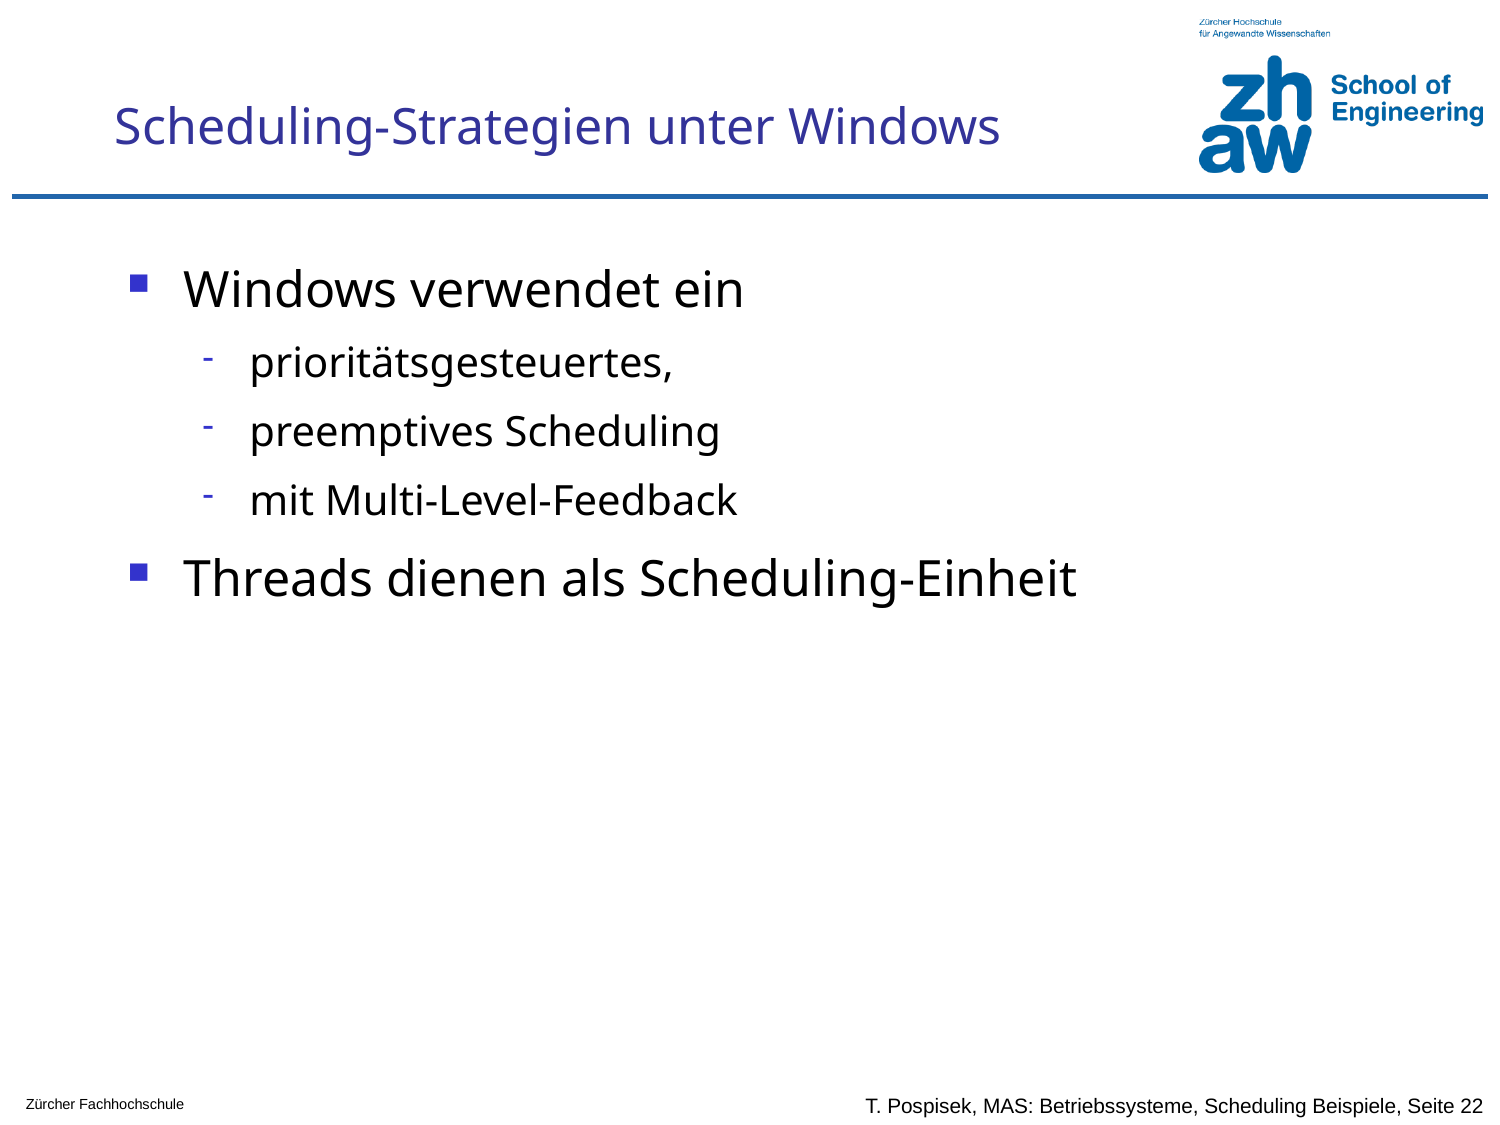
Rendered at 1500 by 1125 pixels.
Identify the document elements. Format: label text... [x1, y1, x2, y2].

picture [1199, 19, 1483, 173]
title Scheduling-Strategien unter Windows [99, 50, 1379, 163]
list Windows verwendet ein prioritätsgesteuertes, preemptives Scheduling mit Multi-Level-Feedback Threads dienen als Scheduling-Einheit [112, 249, 1376, 1013]
